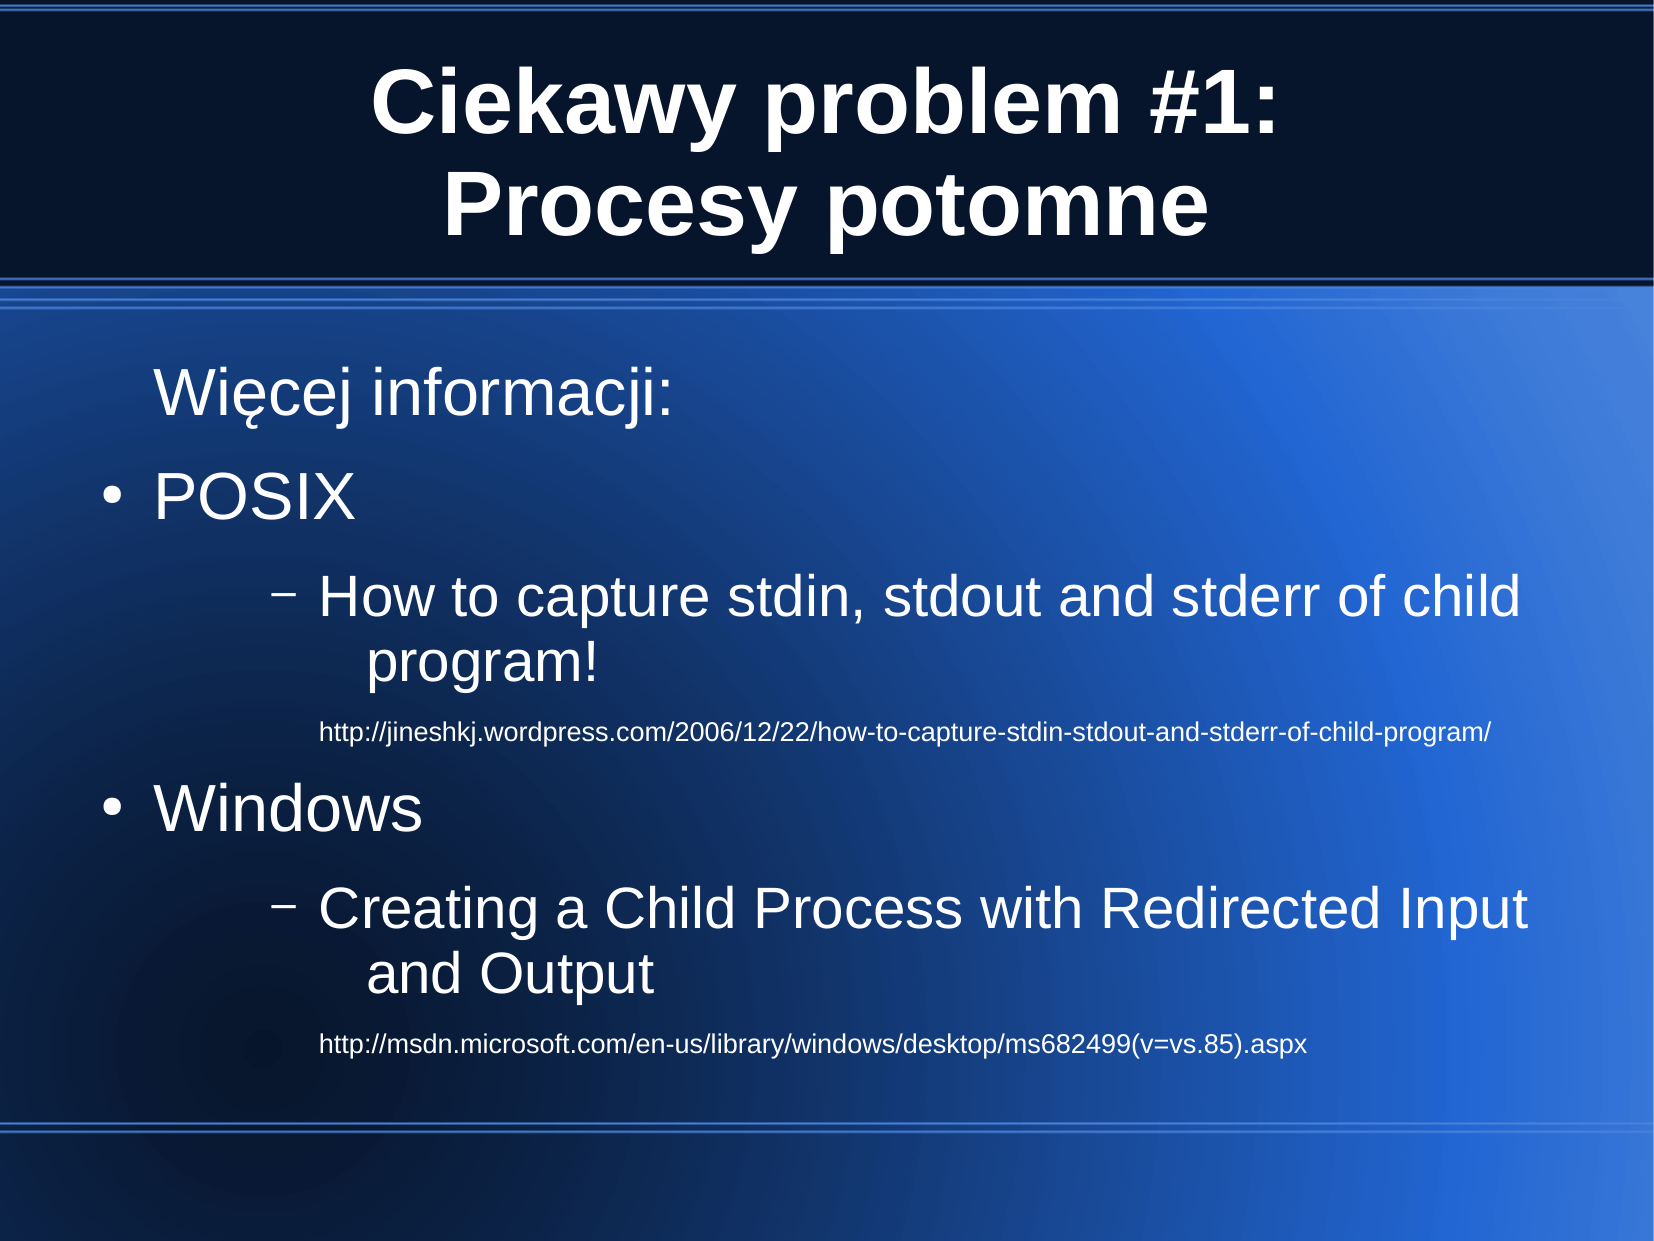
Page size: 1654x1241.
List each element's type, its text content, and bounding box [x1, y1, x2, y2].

title Ciekawy problem #1: Procesy potomne [82, 49, 1571, 257]
list Więcej informacji: POSIX How to capture stdin, stdout and stderr of child program! http://jineshkj.wordpress.com/2006/12/22/how-to-capture-stdin-stdout-and-stderr-of-child-program/ Windows Creating a Child Process with Redirected Input and Output http://msdn.microsoft.com/en-us/library/windows/desktop/ms682499(v=vs.85).aspx [82, 355, 1571, 1075]
picture [0, 0, 1654, 1241]
